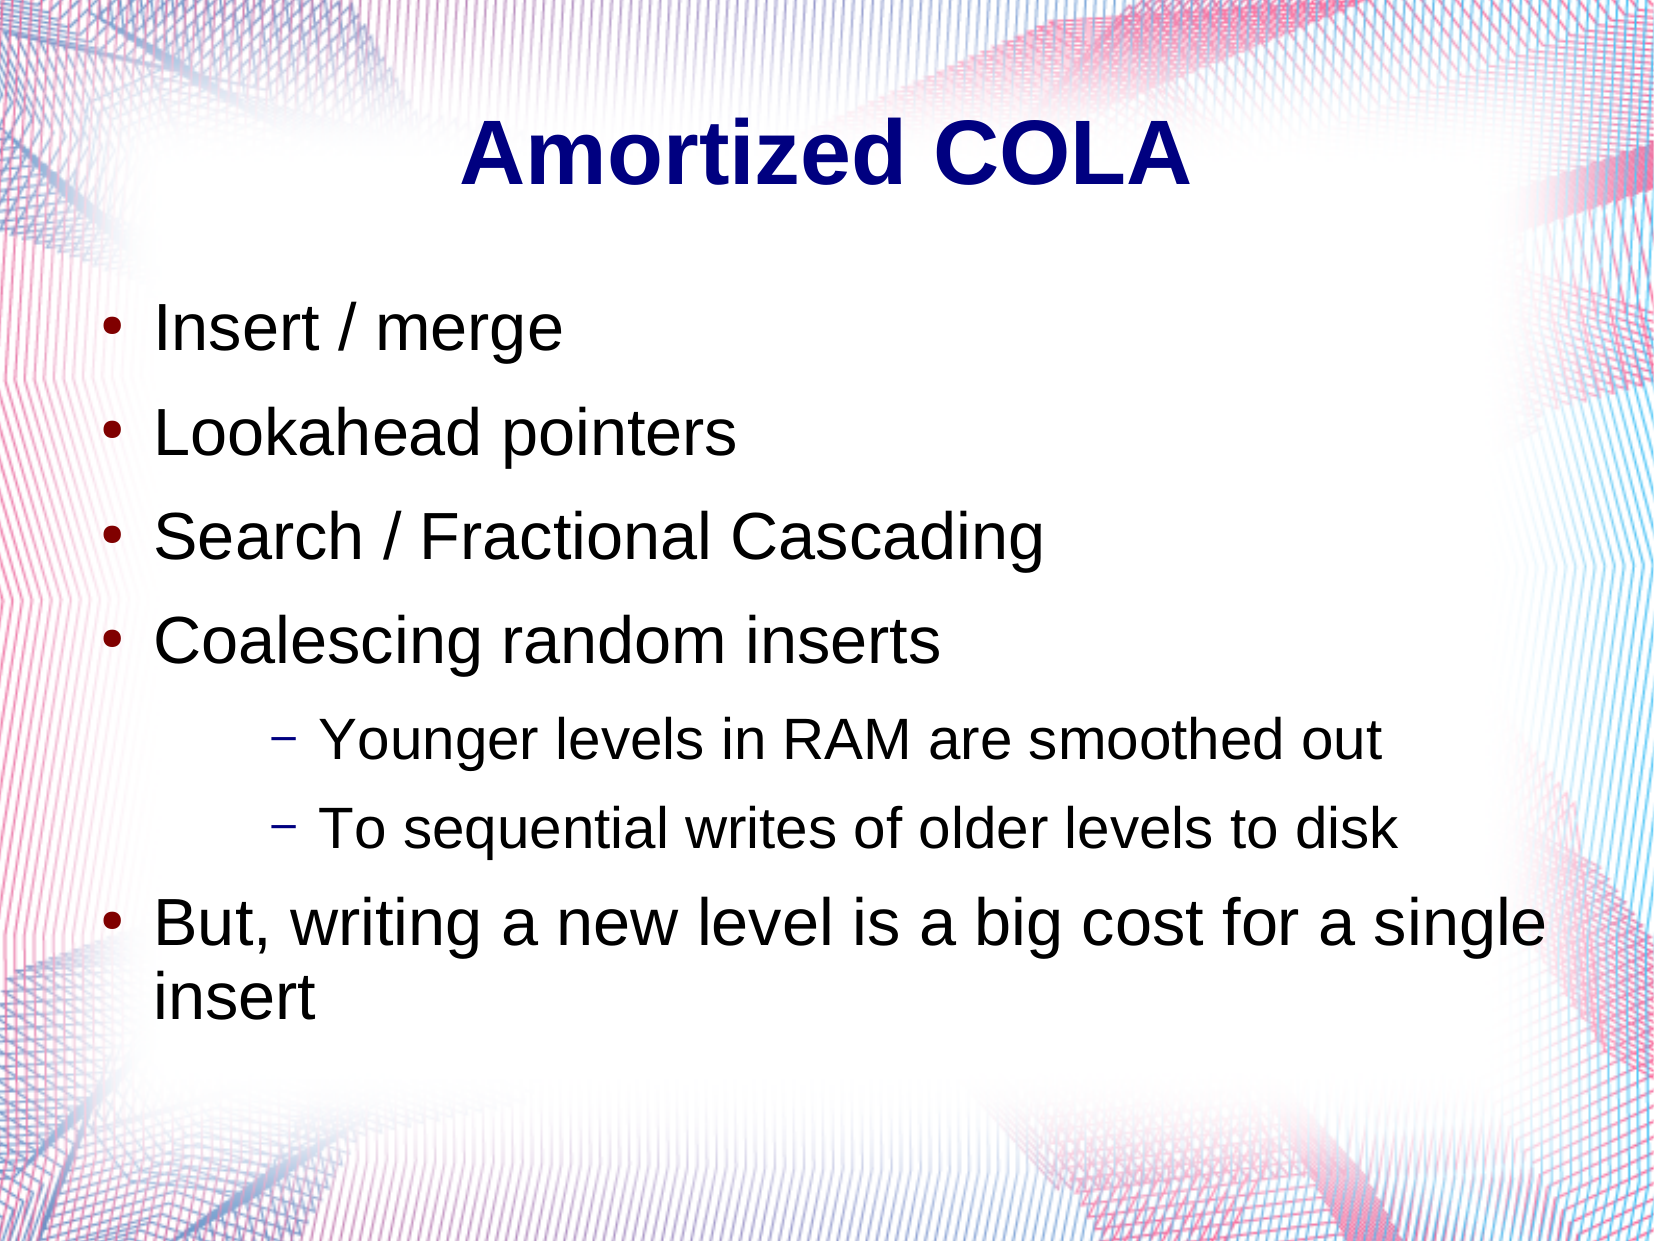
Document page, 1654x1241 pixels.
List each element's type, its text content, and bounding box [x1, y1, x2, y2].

title Amortized COLA [82, 49, 1571, 257]
picture [0, 0, 1654, 1241]
list Insert / merge Lookahead pointers Search / Fractional Cascading Coalescing random inserts Younger levels in RAM are smoothed out To sequential writes of older levels to disk But, writing a new level is a big cost for a single insert [82, 290, 1571, 1109]
